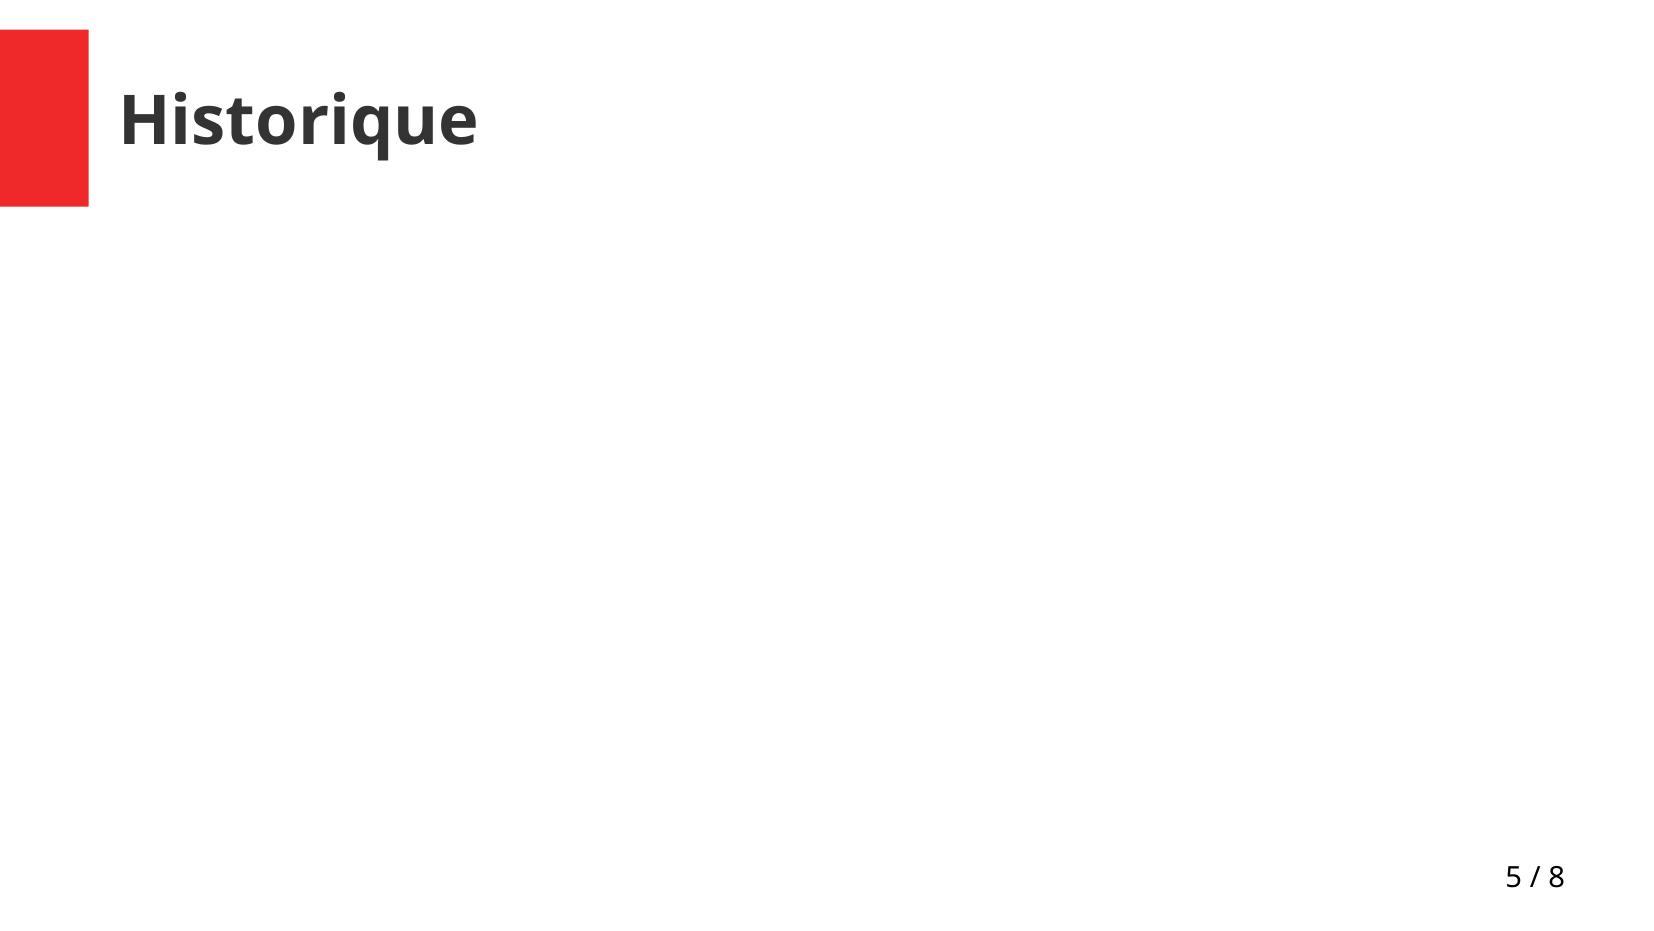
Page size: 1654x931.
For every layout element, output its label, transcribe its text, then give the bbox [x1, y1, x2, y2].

title Historique [118, 29, 1595, 207]
